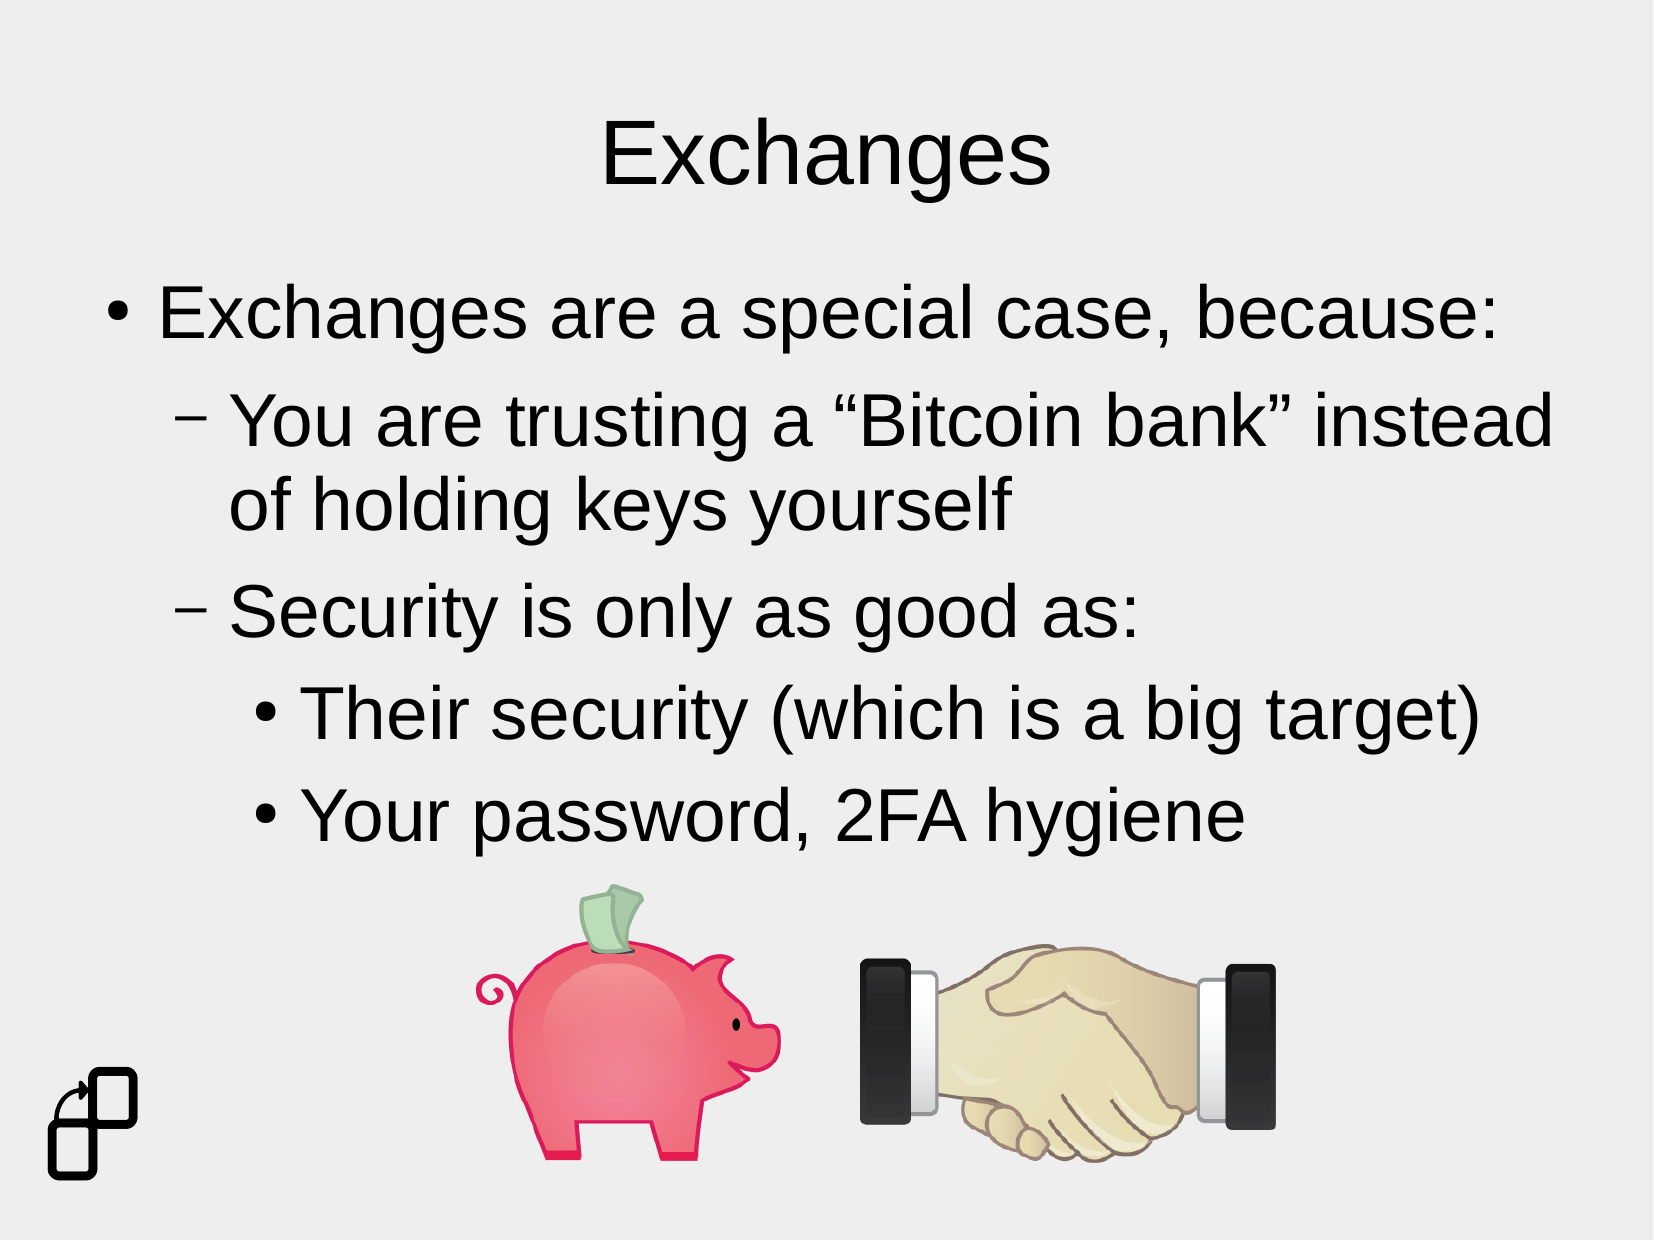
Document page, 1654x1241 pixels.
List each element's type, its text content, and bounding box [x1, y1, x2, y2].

picture [30, 1062, 153, 1186]
list Exchanges are a special case, because: You are trusting a “Bitcoin bank” instead of holding keys yourself Security is only as good as: Their security (which is a big target) Your password, 2FA hygiene [86, 270, 1576, 991]
title Exchanges [82, 49, 1571, 257]
picture [476, 884, 781, 1161]
picture [860, 944, 1276, 1163]
